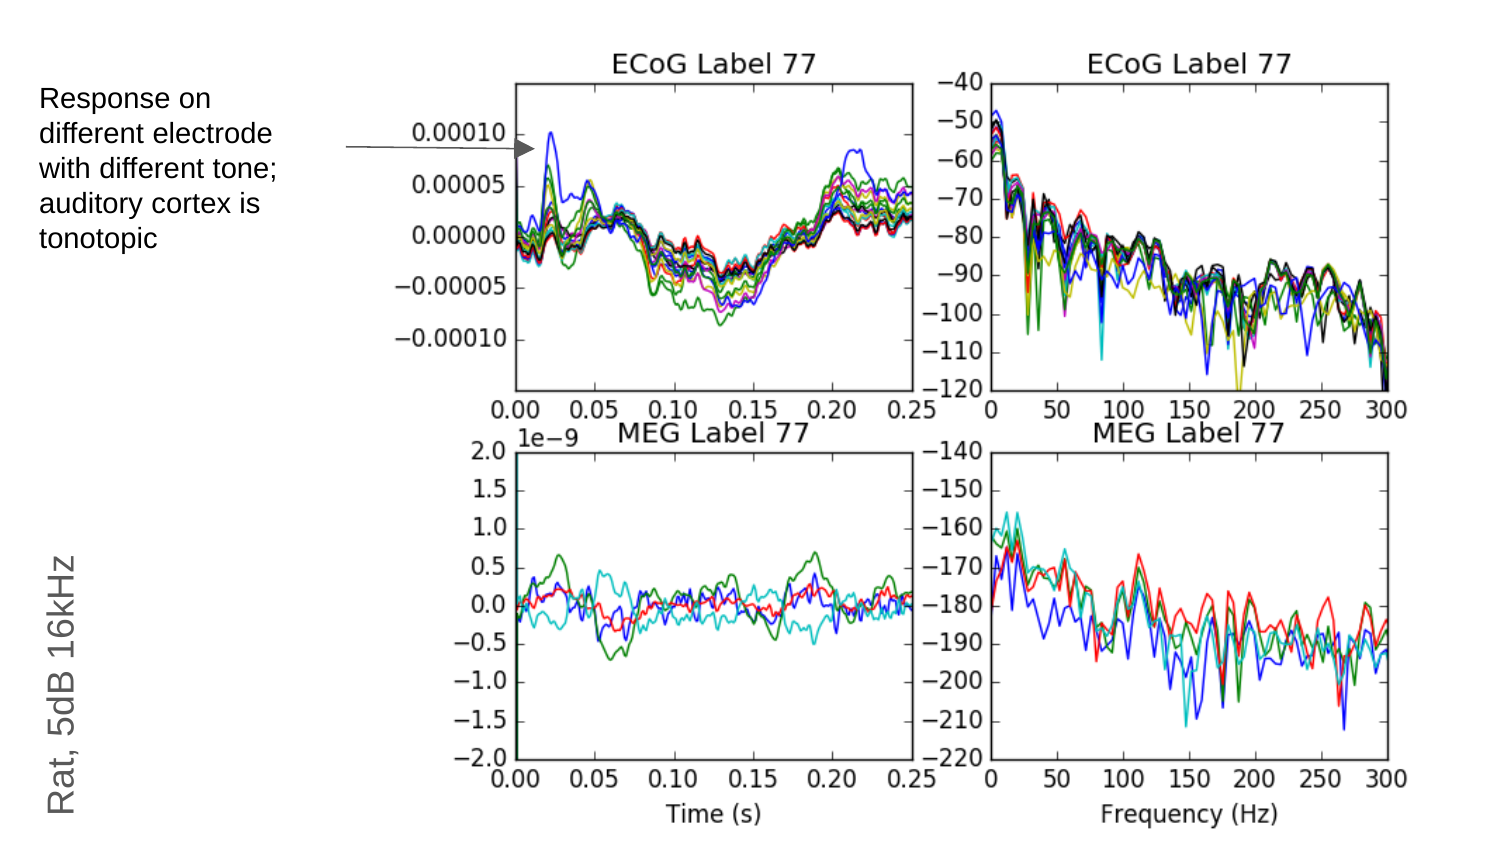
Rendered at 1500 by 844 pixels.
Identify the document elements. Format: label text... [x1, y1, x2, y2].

text_box Response on different electrode with different tone; auditory cortex is tonotopic [24, 64, 330, 147]
picture [375, 0, 1500, 844]
list Rat, 5dB 16kHz [8, 0, 109, 832]
